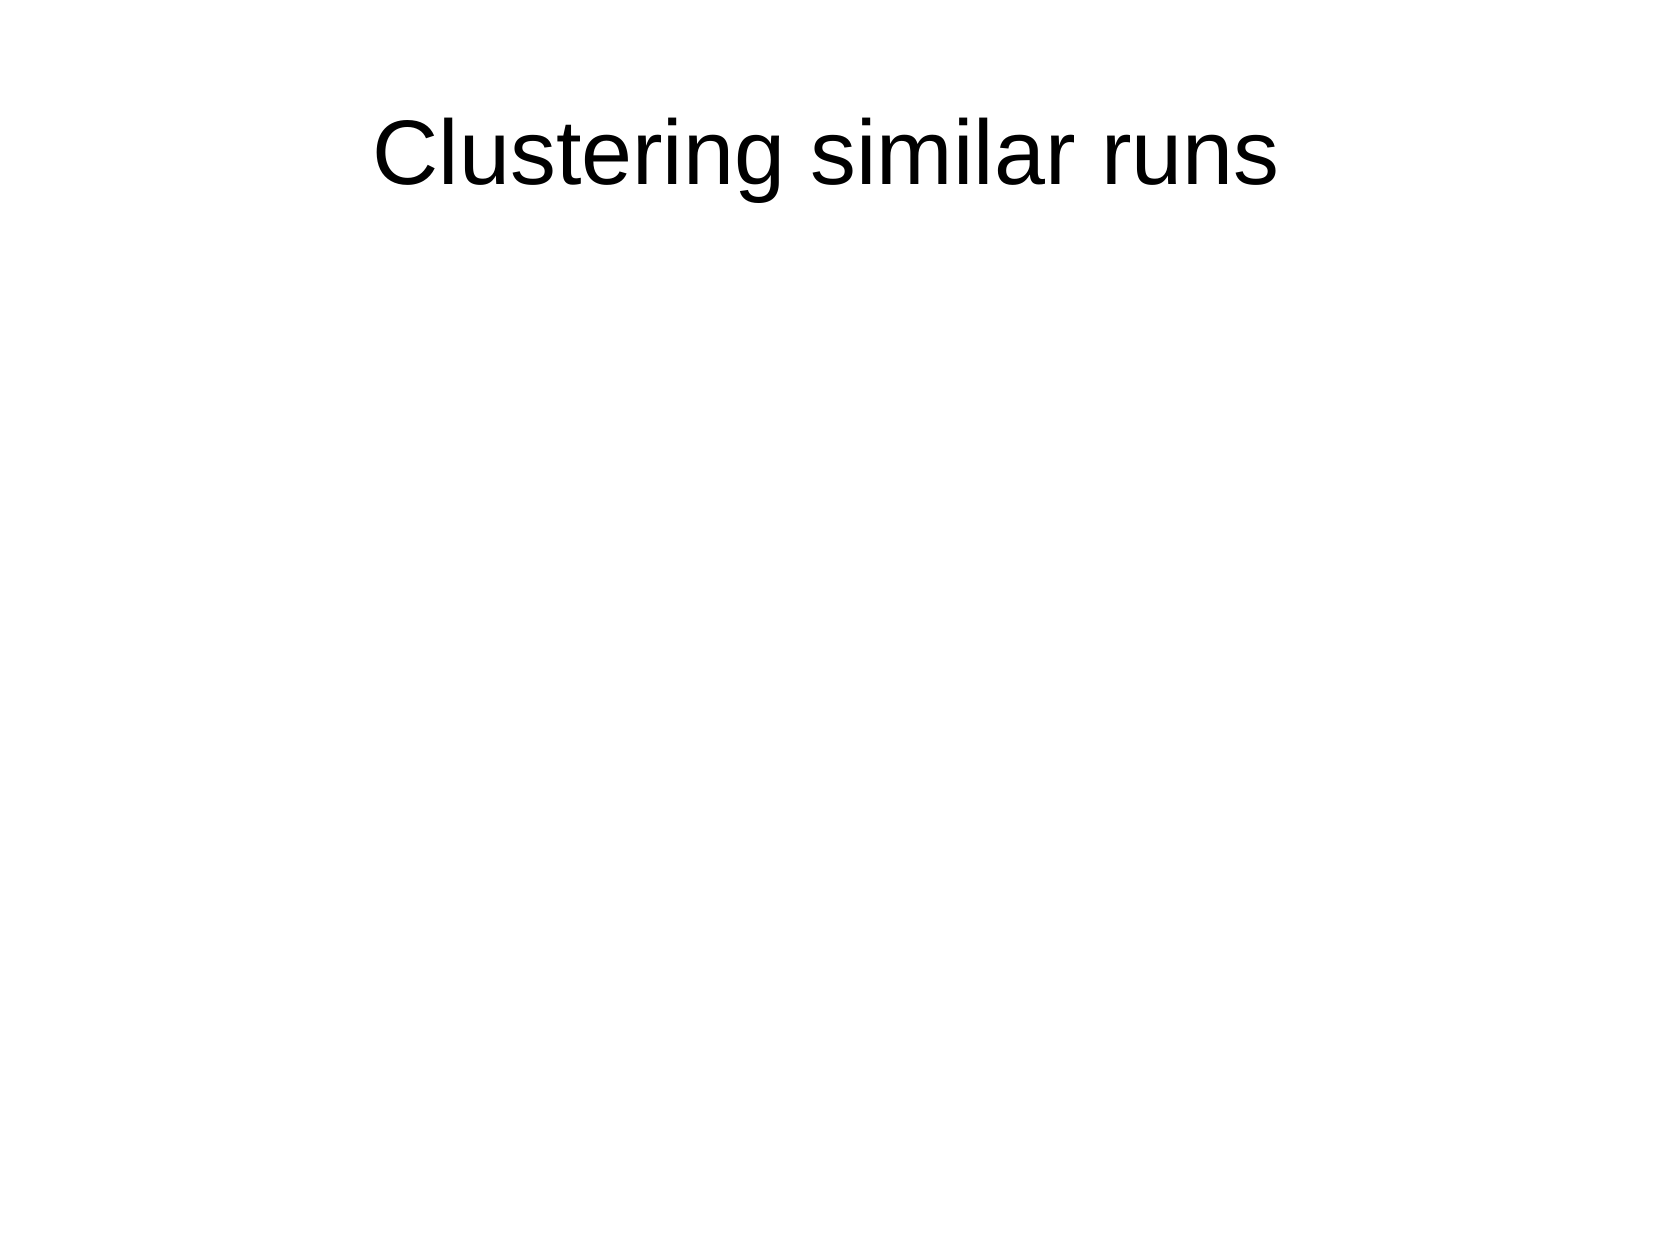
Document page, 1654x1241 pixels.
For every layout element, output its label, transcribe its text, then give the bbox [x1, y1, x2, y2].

title Clustering similar runs [82, 49, 1571, 257]
